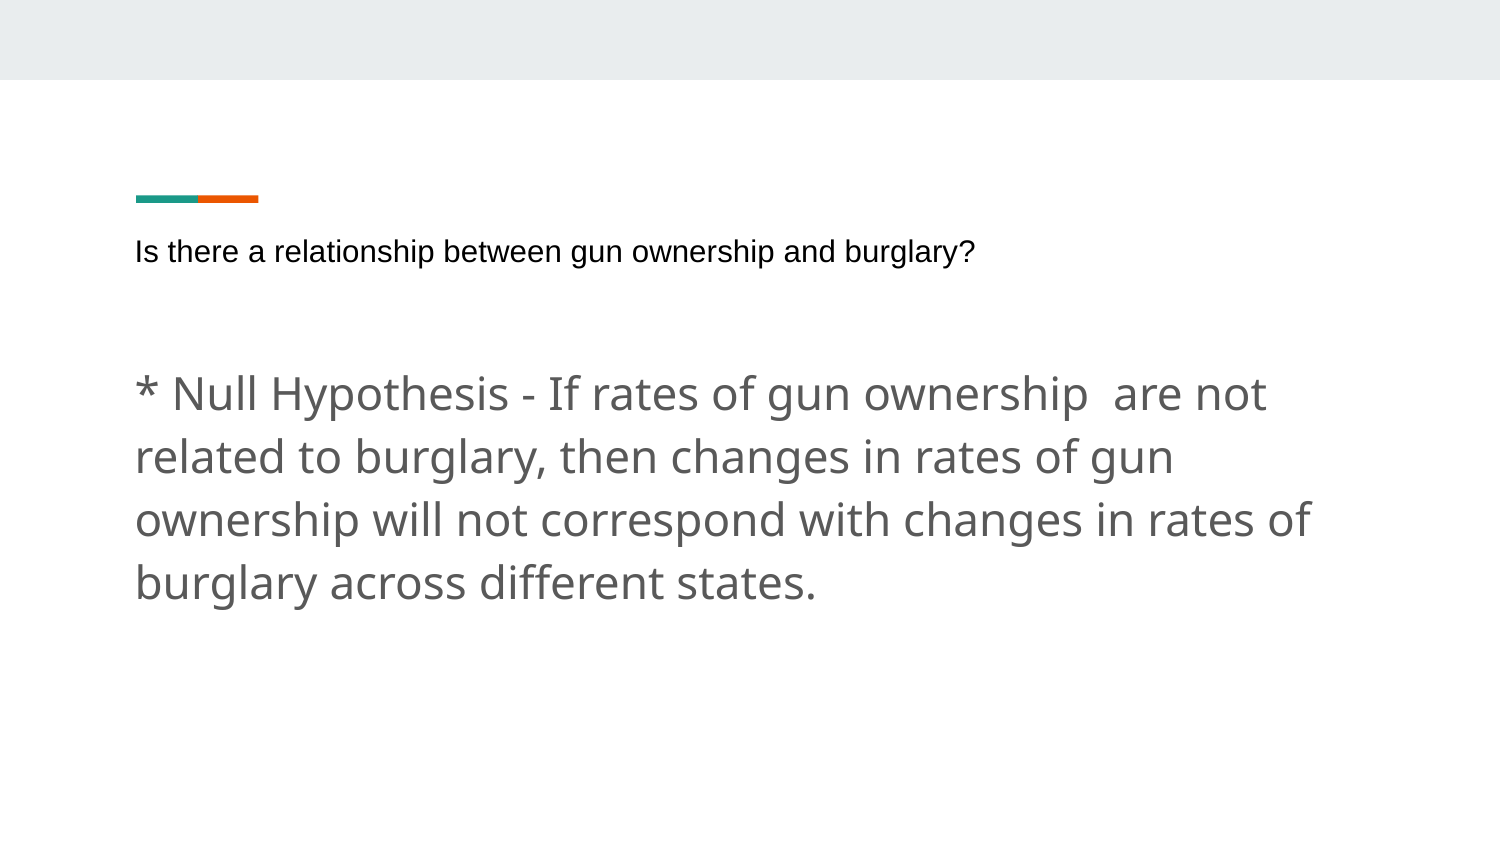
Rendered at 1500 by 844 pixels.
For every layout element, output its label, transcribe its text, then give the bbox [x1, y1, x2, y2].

title Is there a relationship between gun ownership and burglary? [119, 216, 1381, 305]
list * Null Hypothesis - If rates of gun ownership are not related to burglary, then changes in rates of gun ownership will not correspond with changes in rates of burglary across different states. [119, 341, 1381, 712]
